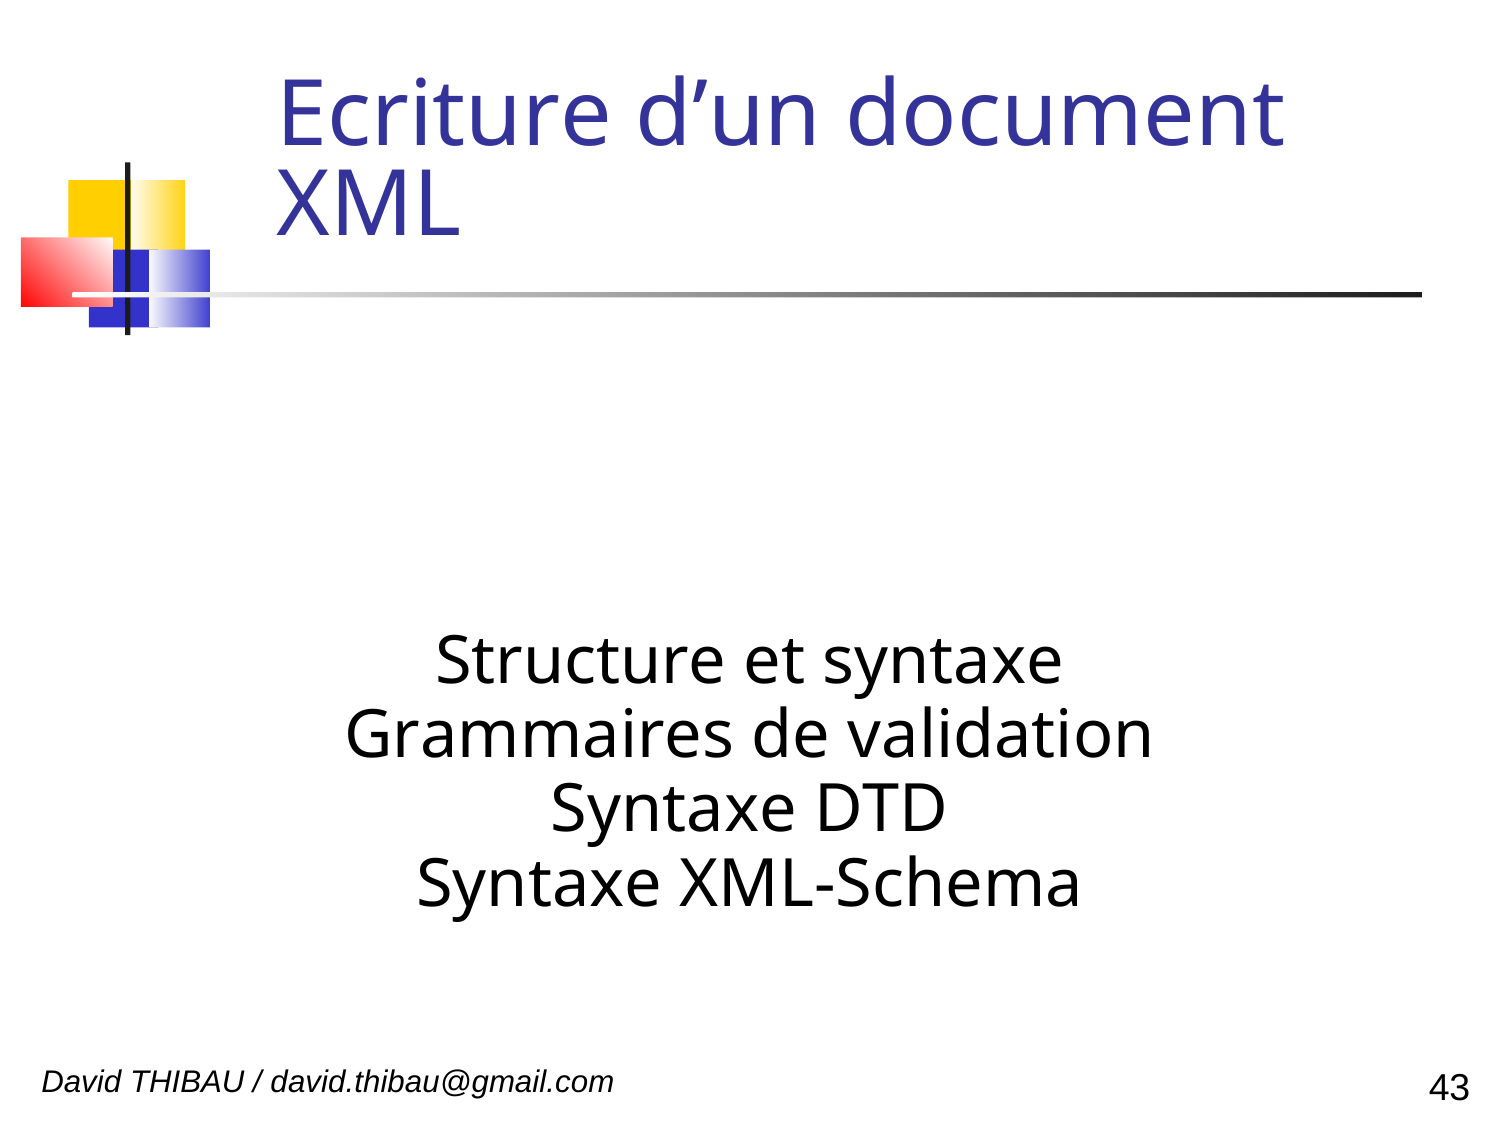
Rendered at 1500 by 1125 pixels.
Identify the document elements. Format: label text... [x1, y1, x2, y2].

subtitle Structure et syntaxe Grammaires de validation Syntaxe DTD Syntaxe XML-Schema [225, 637, 1276, 925]
title Ecriture d’un document XML [276, 42, 1486, 285]
